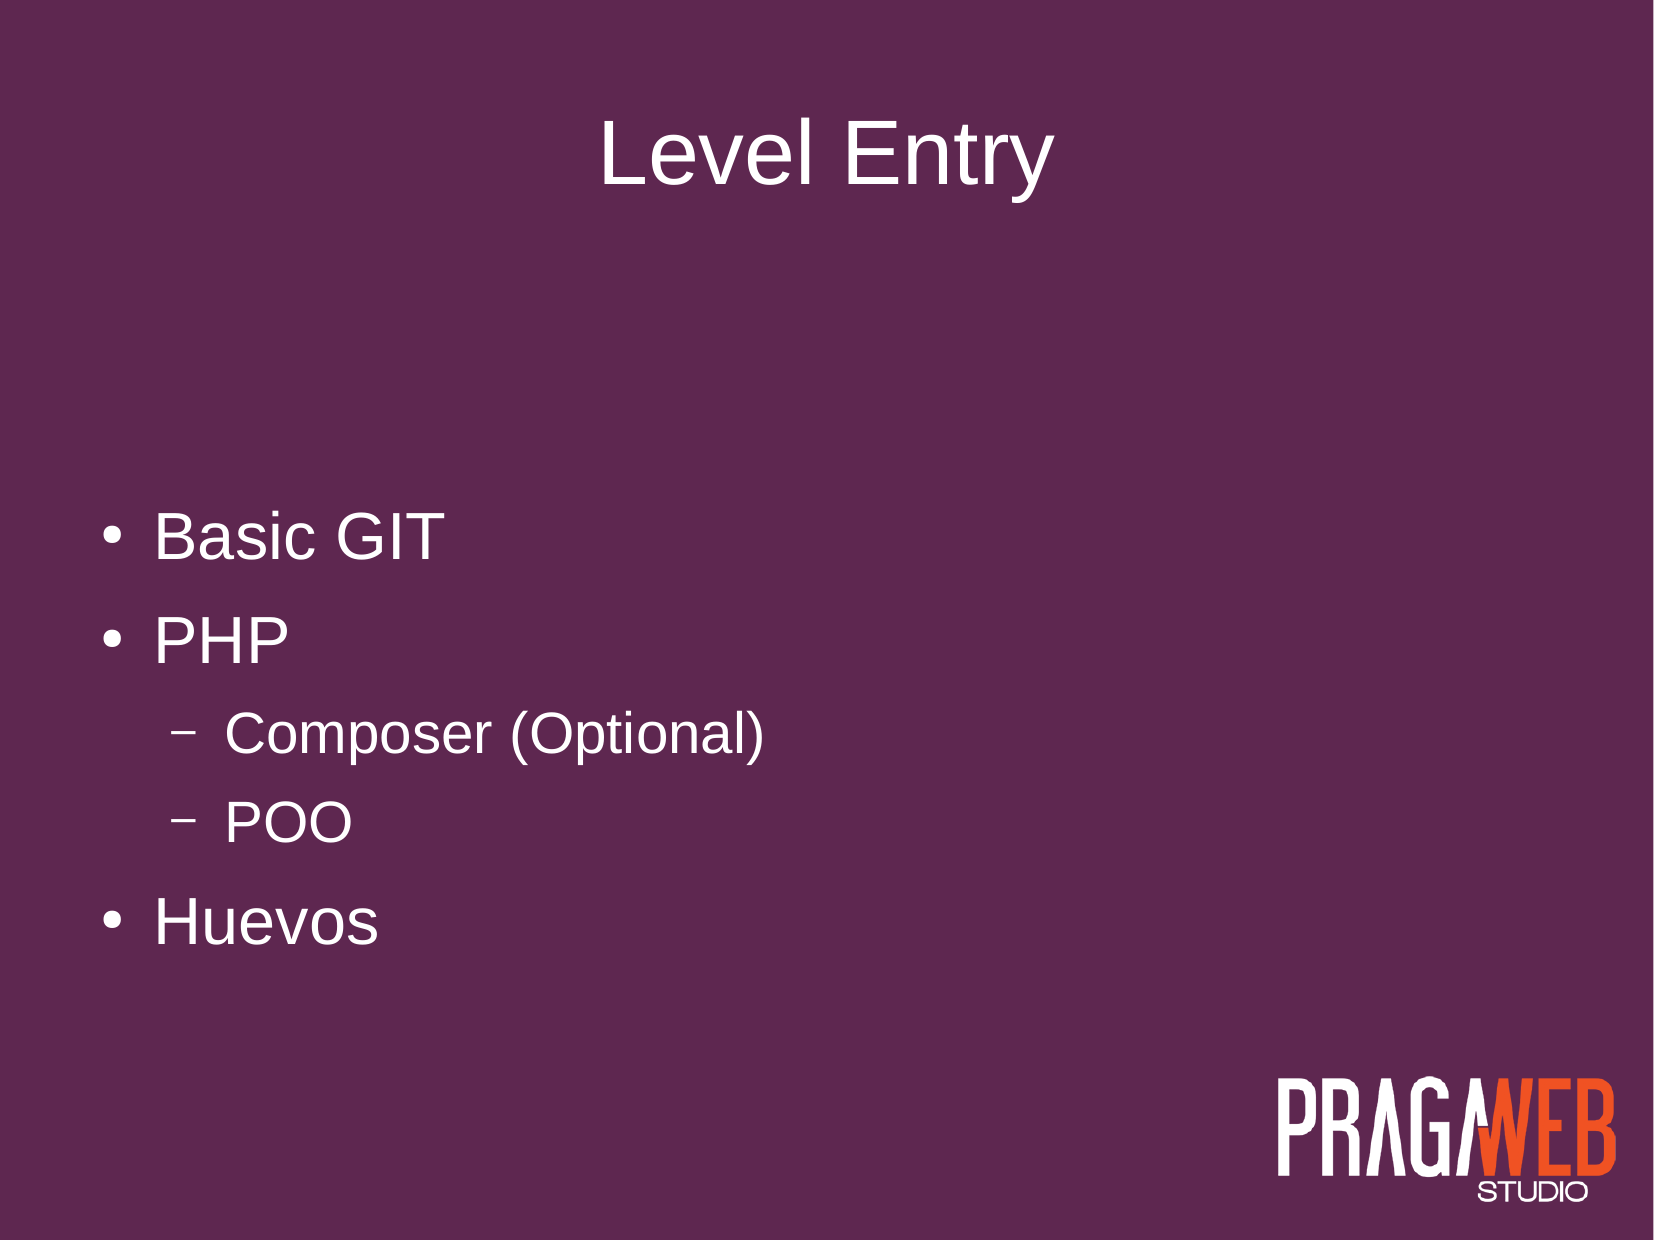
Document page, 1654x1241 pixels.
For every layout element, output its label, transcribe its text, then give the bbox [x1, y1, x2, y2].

list Basic GIT PHP Composer (Optional) POO Huevos [82, 290, 1571, 1010]
title Level Entry [82, 49, 1571, 257]
picture [1240, 1062, 1639, 1218]
